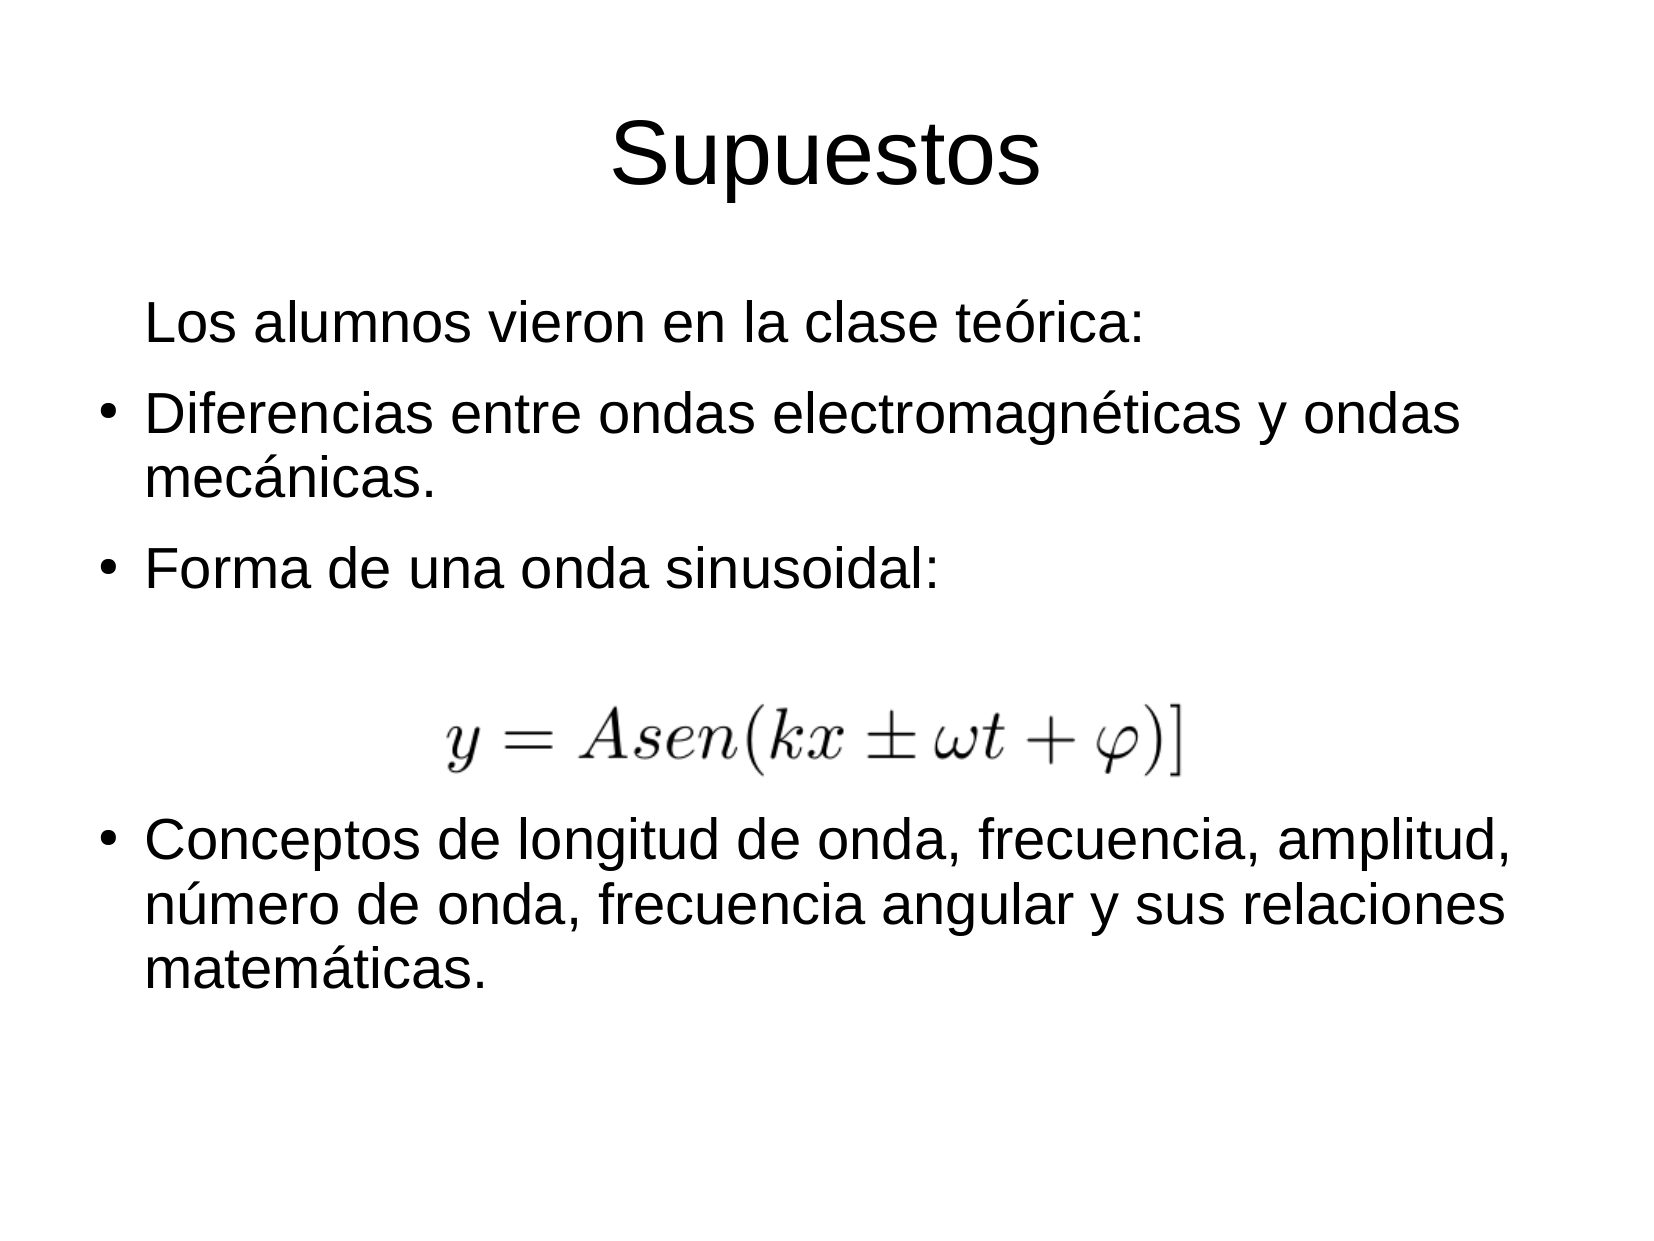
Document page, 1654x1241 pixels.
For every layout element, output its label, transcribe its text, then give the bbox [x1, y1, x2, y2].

picture [445, 700, 1205, 804]
list Los alumnos vieron en la clase teórica: Diferencias entre ondas electromagnéticas y ondas mecánicas. Forma de una onda sinusoidal: Conceptos de longitud de onda, frecuencia, amplitud, número de onda, frecuencia angular y sus relaciones matemáticas. [82, 290, 1571, 1010]
title Supuestos [82, 49, 1571, 257]
